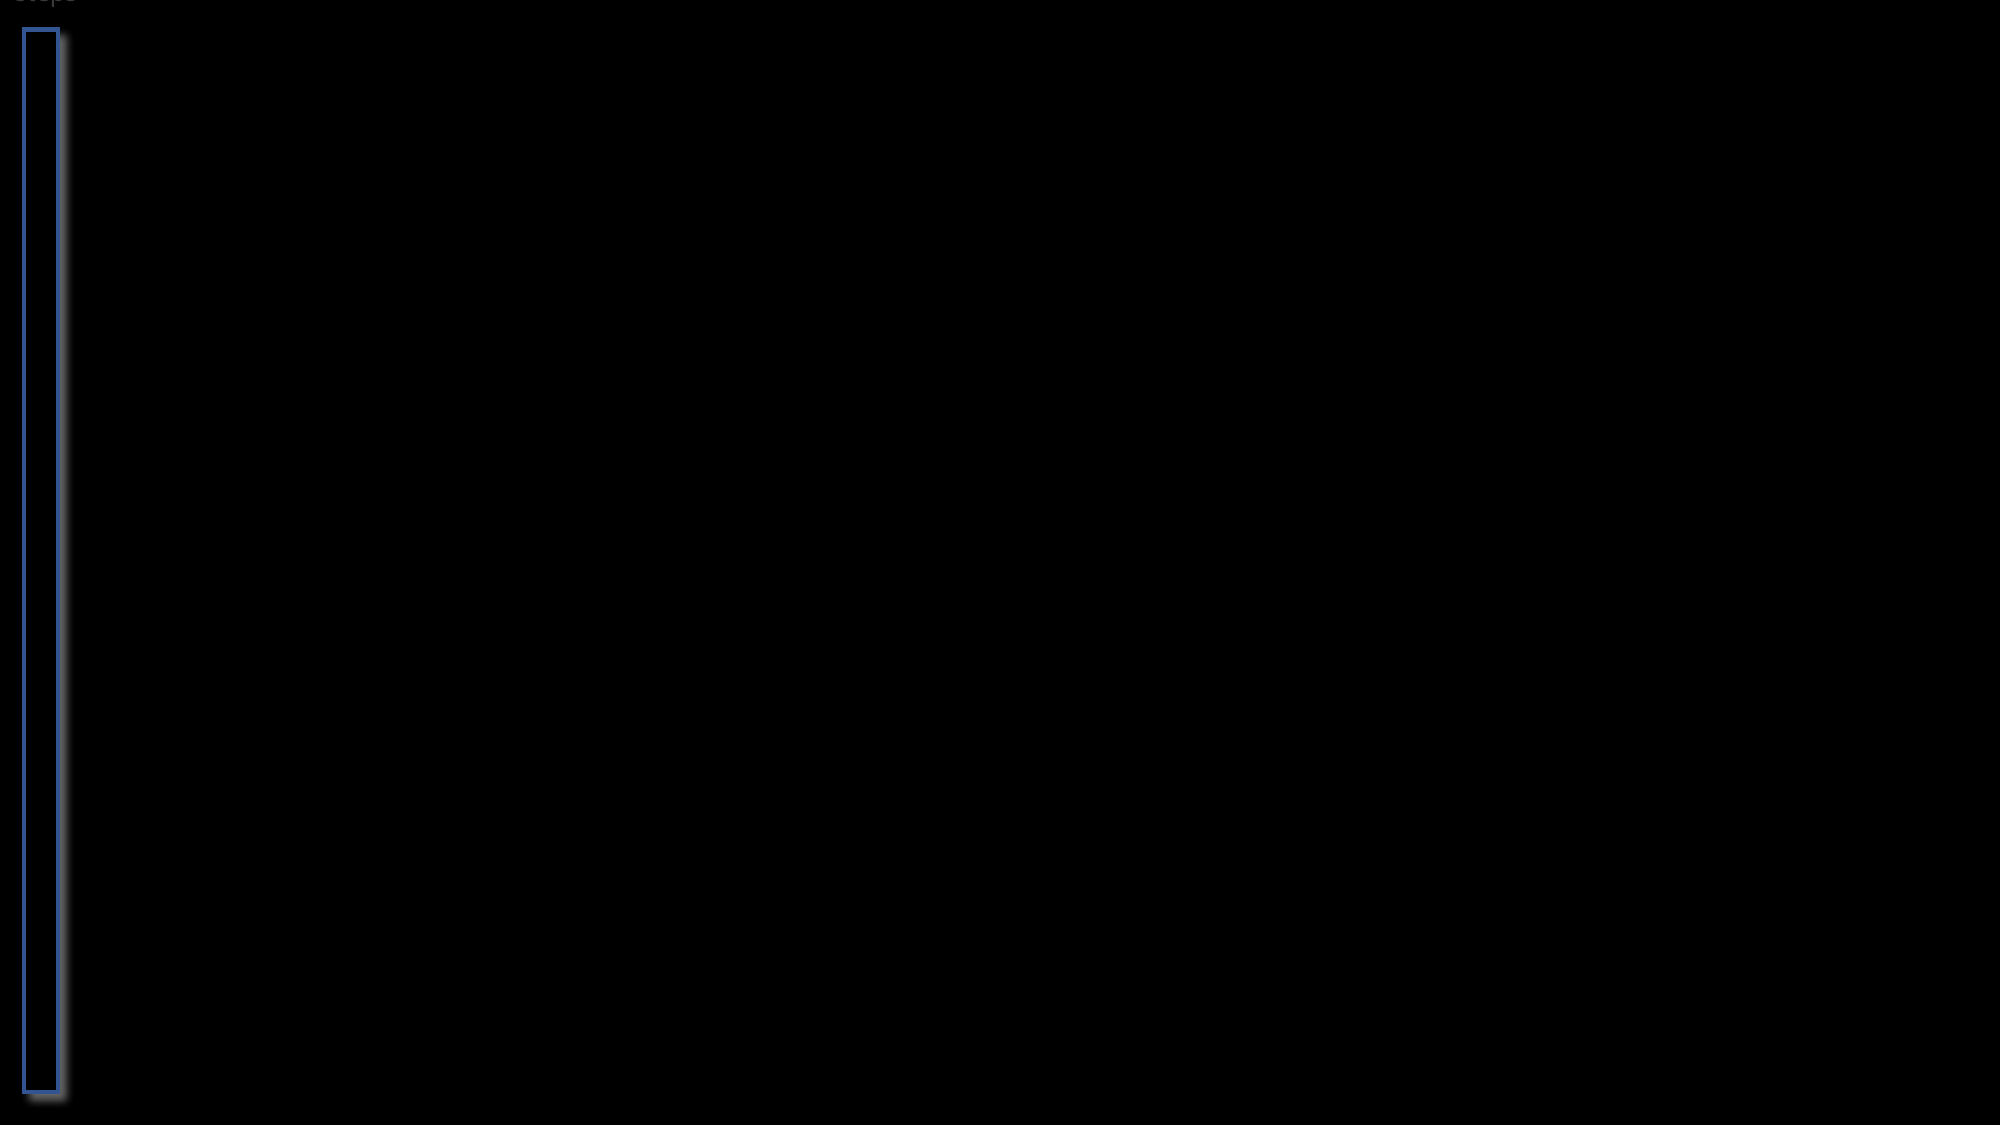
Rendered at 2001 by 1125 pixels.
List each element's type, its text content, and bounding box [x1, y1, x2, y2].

title 4. steps [0, 0, 108, 1125]
text_box [23, 29, 58, 1093]
